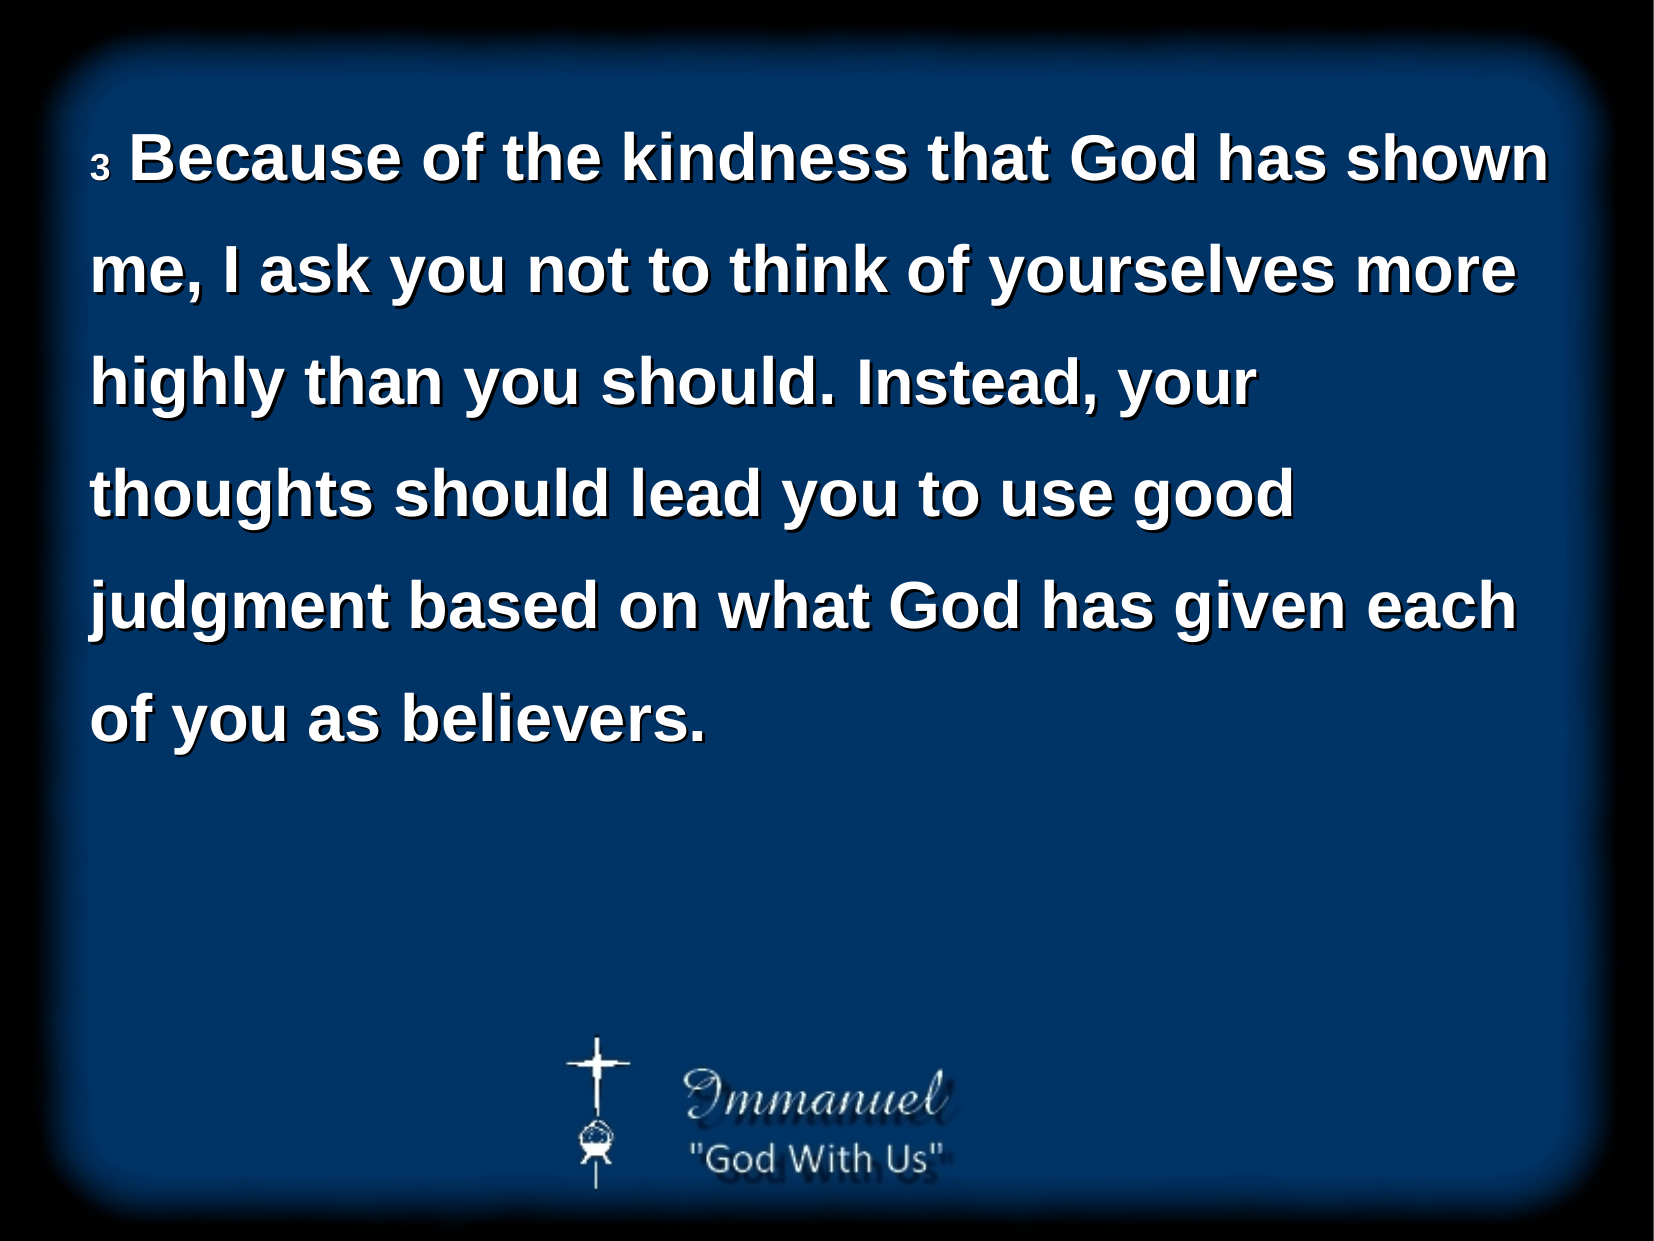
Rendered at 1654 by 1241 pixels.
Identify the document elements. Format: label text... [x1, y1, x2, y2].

picture [0, 0, 1654, 1241]
text_box 3 Because of the kindness that God has shown me, I ask you not to think of yourselves more highly than you should. Instead, your thoughts should lead you to use good judgment based on what God has given each of you as believers. [75, 75, 1576, 721]
